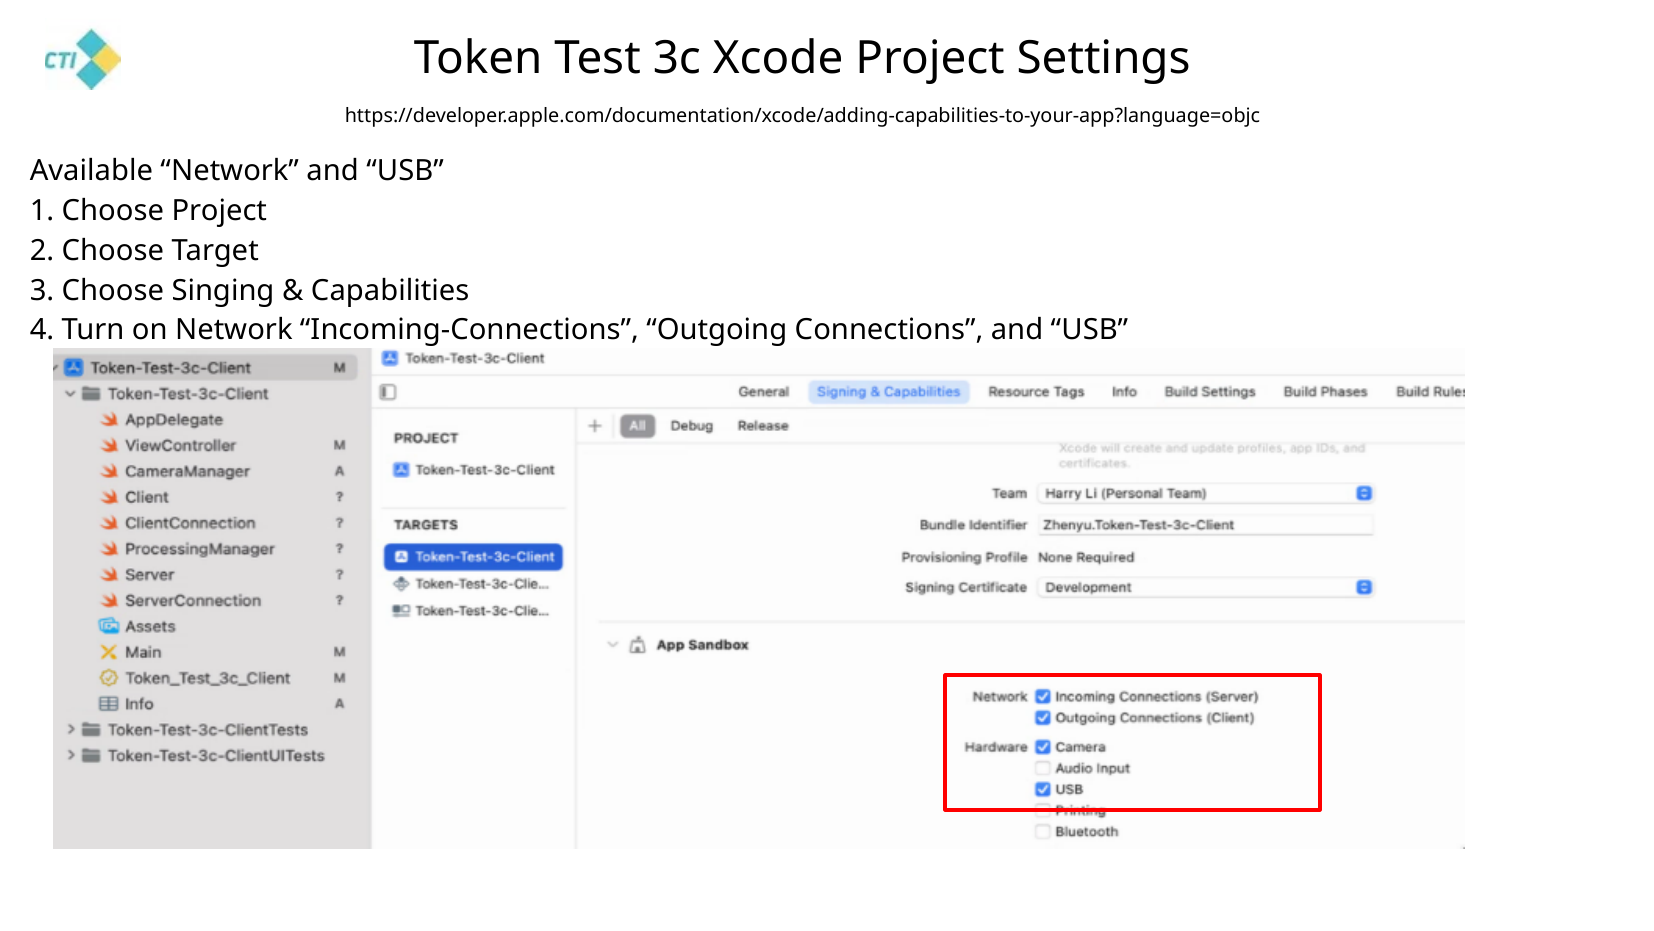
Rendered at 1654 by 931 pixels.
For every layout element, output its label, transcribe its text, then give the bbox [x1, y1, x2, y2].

picture [45, 18, 121, 91]
picture [53, 348, 1465, 849]
text_box https://developer.apple.com/documentation/xcode/adding-capabilities-to-your-app?language=objc [330, 93, 1411, 142]
text_box Token Test 3c Xcode Project Settings [225, 17, 1381, 136]
text_box Available “Network” and “USB” 1. Choose Project 2. Choose Target 3. Choose Singing & Capabilities 4. Turn on Network “Incoming-Connections”, “Outgoing Connections”, and “USB” [15, 142, 1591, 916]
